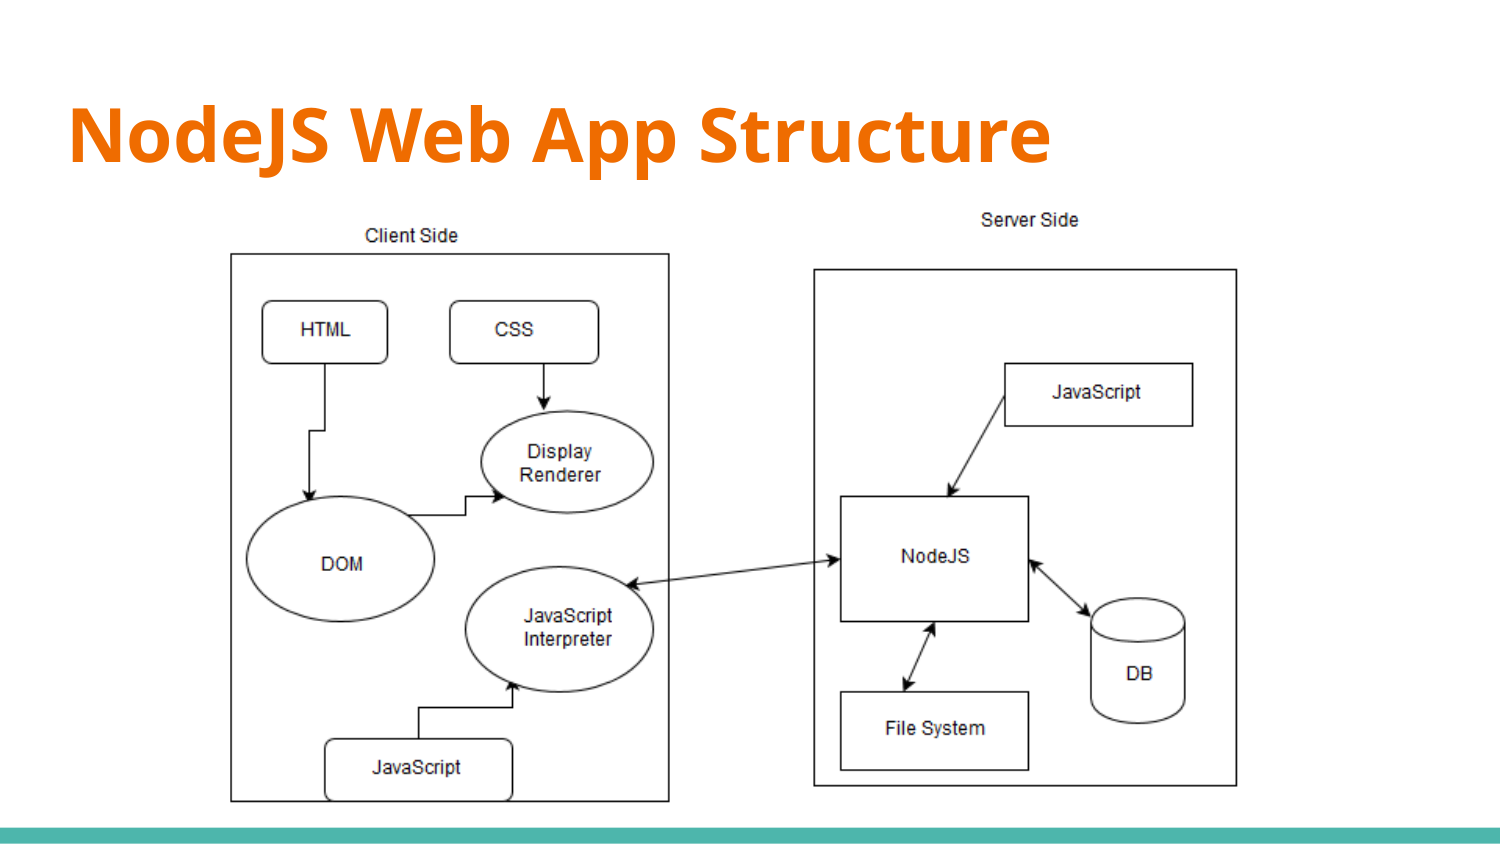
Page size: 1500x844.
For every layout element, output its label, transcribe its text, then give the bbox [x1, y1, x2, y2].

title NodeJS Web App Structure [51, 72, 1449, 189]
picture [229, 205, 1239, 805]
